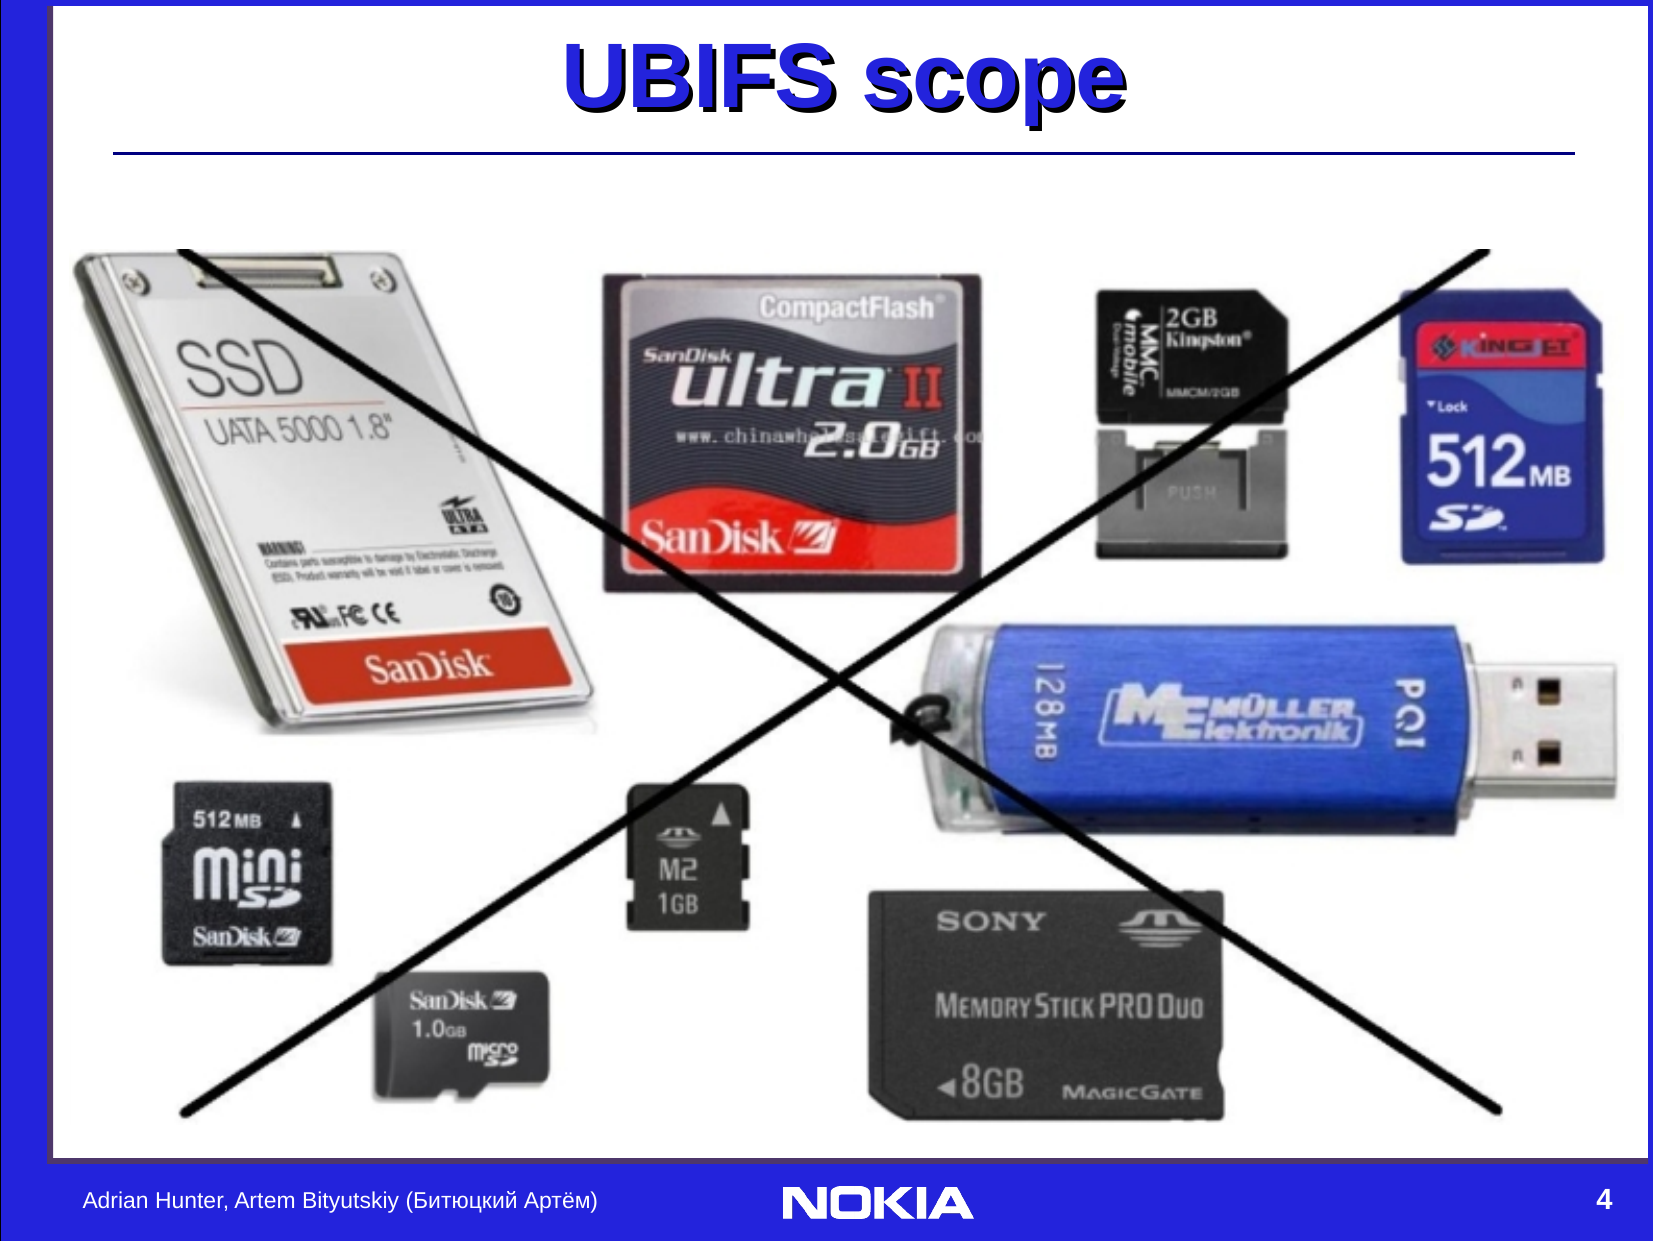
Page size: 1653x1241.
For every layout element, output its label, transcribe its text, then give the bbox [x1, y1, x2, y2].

title UBIFS scope [100, 2, 1588, 151]
picture [69, 249, 1624, 1126]
picture [783, 1186, 974, 1219]
